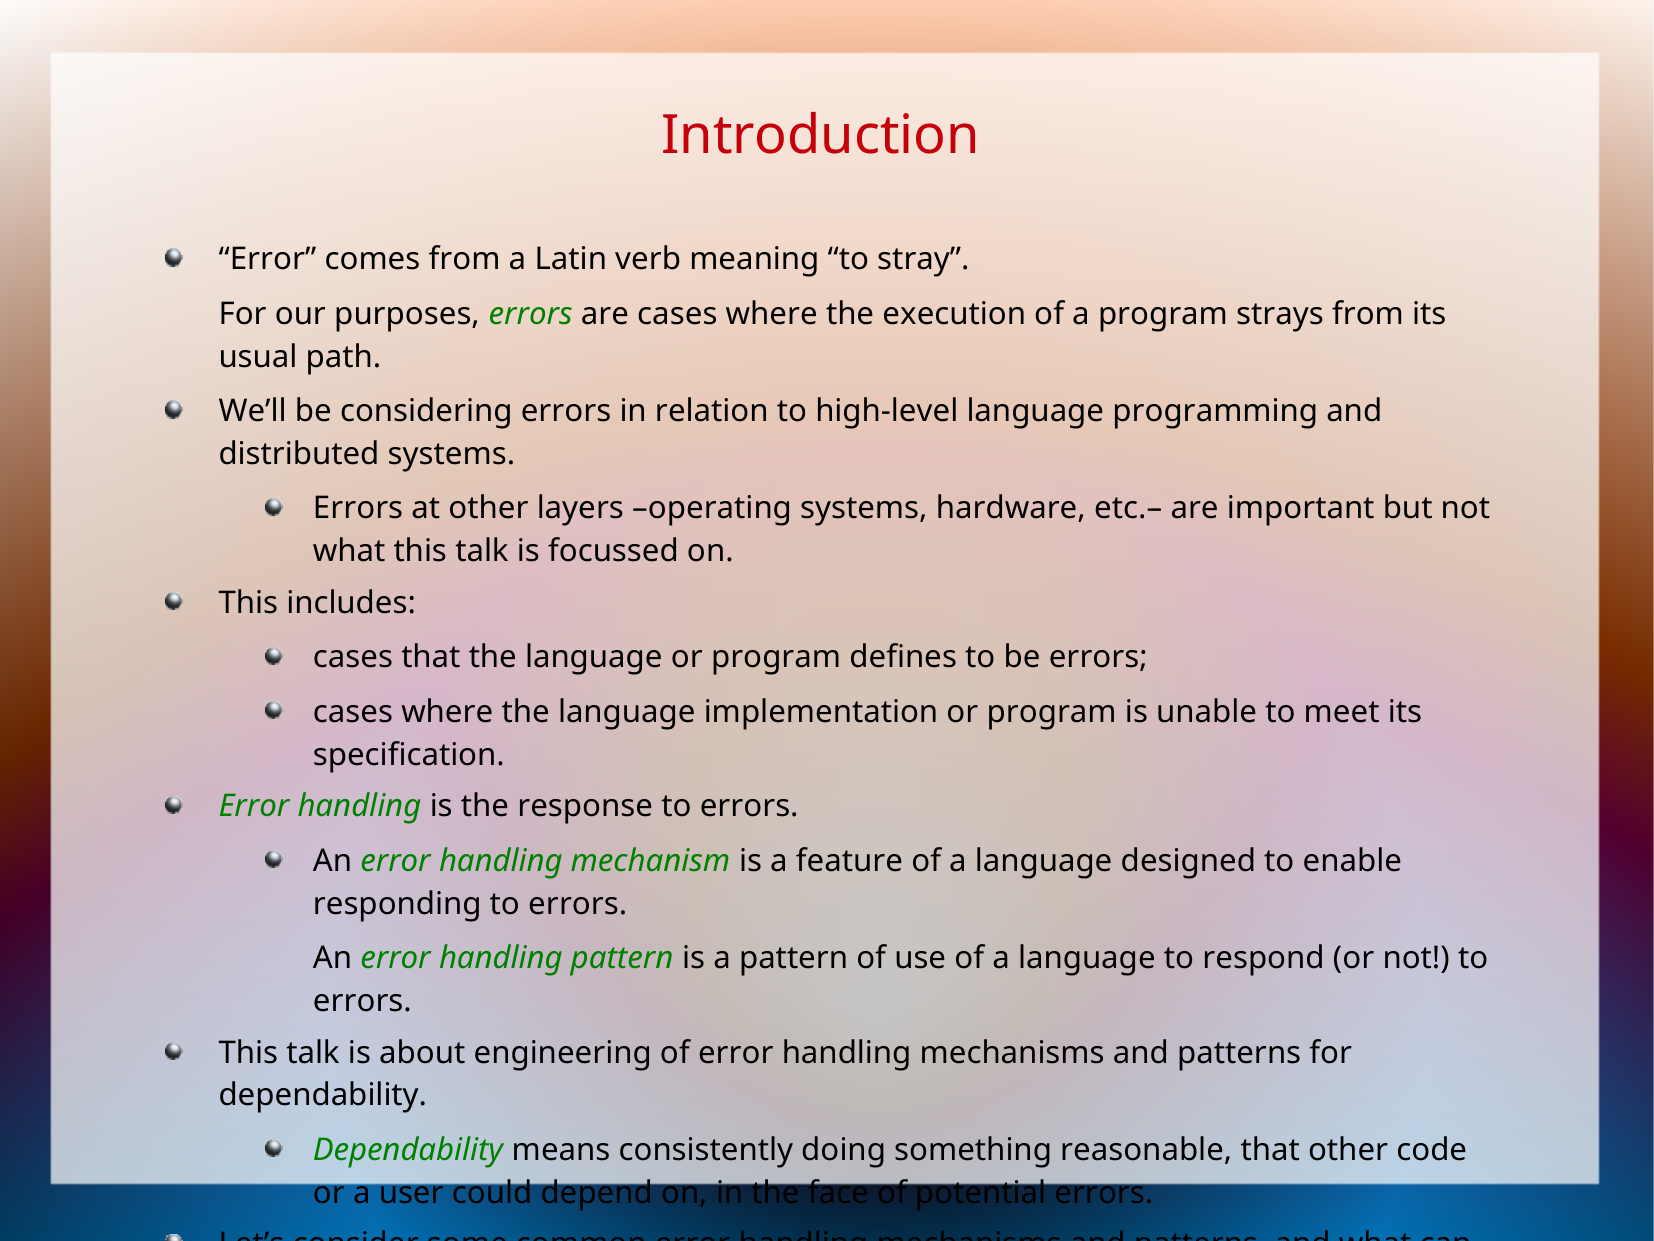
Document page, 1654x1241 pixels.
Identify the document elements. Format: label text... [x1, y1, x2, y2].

picture [0, 0, 1654, 1241]
list “Error” comes from a Latin verb meaning “to stray”. For our purposes, errors are cases where the execution of a program strays from its usual path. We’ll be considering errors in relation to high-level language programming and distributed systems. Errors at other layers –operating systems, hardware, etc.– are important but not what this talk is focussed on. This includes: cases that the language or program defines to be errors; cases where the language implementation or program is unable to meet its specification. Error handling is the response to errors. An error handling mechanism is a feature of a language designed to enable responding to errors. An error handling pattern is a pattern of use of a language to respond (or not!) to errors. This talk is about engineering of error handling mechanisms and patterns for dependability. Dependability means consistently doing something reasonable, that other code or a user could depend on, in the face of potential errors. Let’s consider some common error handling mechanisms and patterns, and what can go wrong with them. [147, 236, 1506, 1080]
title Introduction [76, 59, 1565, 207]
